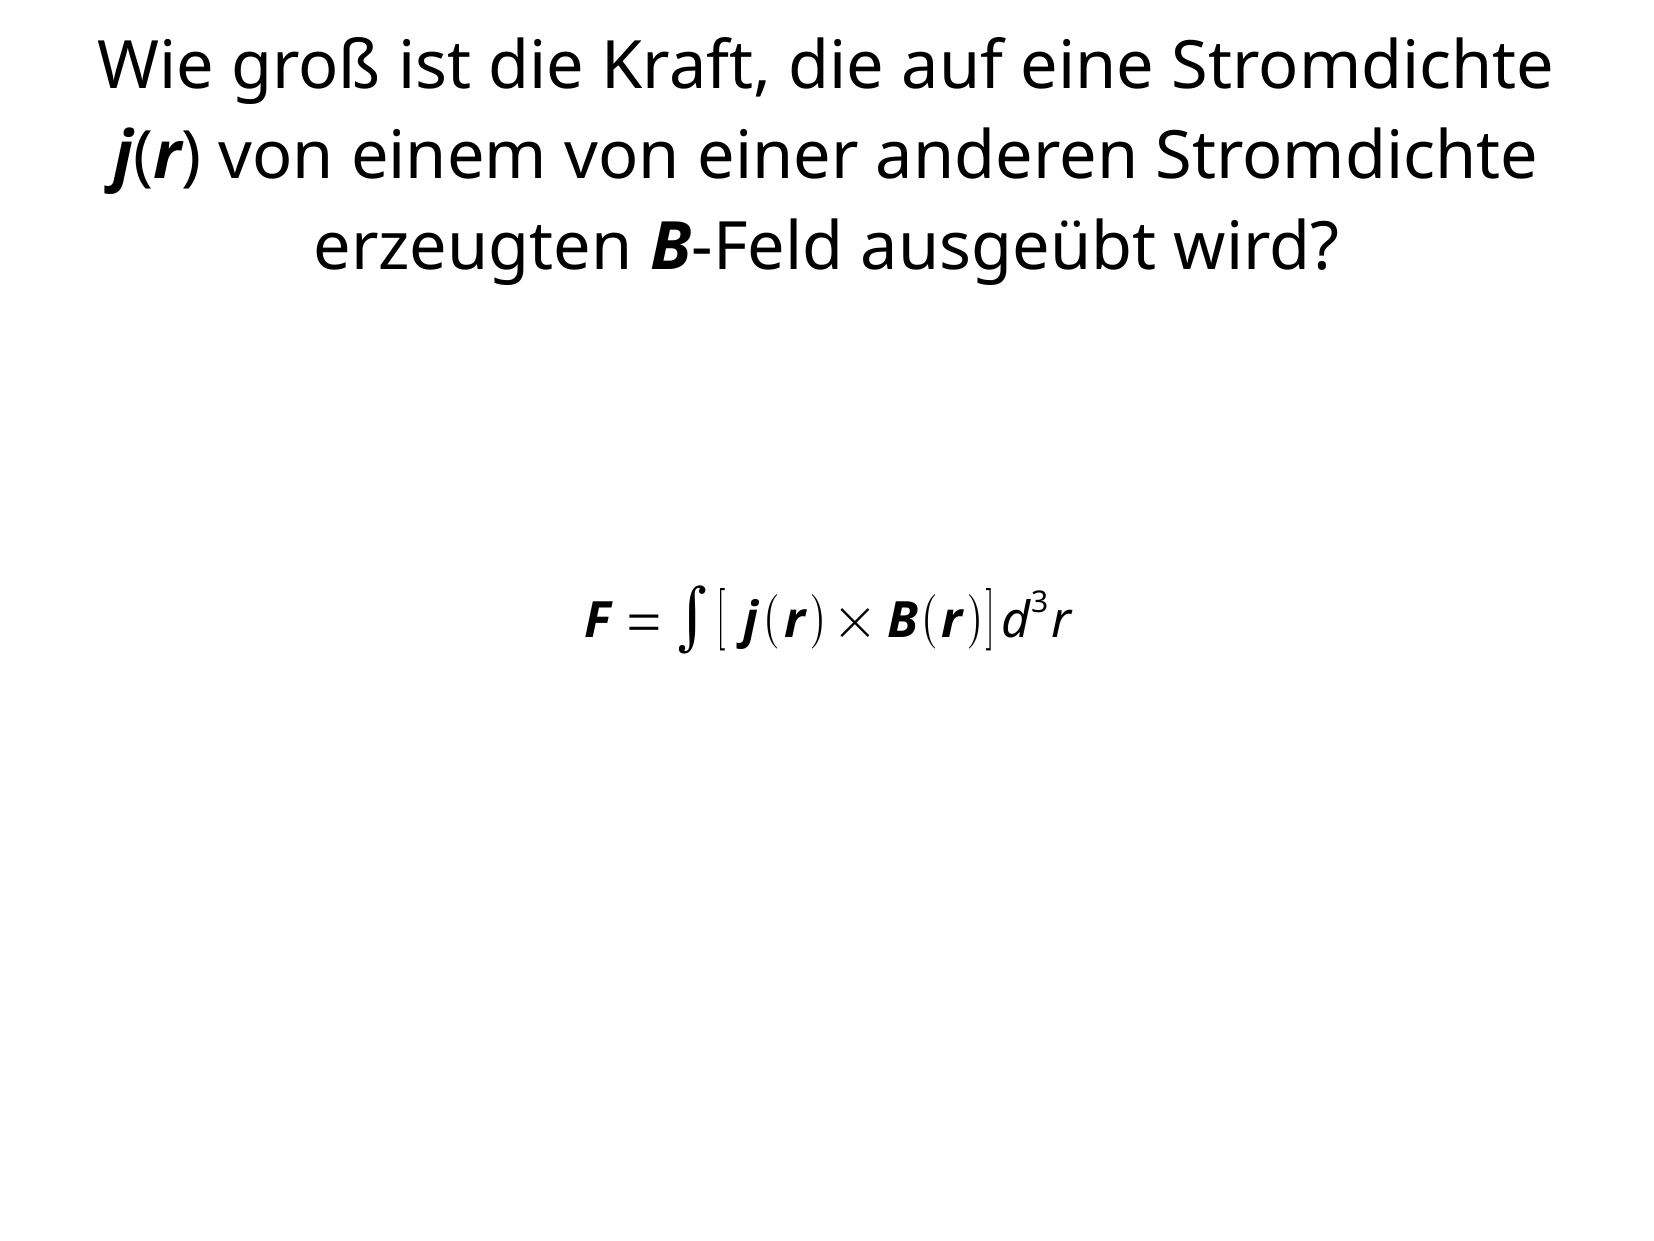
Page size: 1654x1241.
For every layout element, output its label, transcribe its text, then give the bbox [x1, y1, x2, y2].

chart [576, 582, 1078, 658]
title Wie groß ist die Kraft, die auf eine Stromdichte j(r) von einem von einer anderen Stromdichte erzeugten B-Feld ausgeübt wird? [82, 19, 1571, 287]
